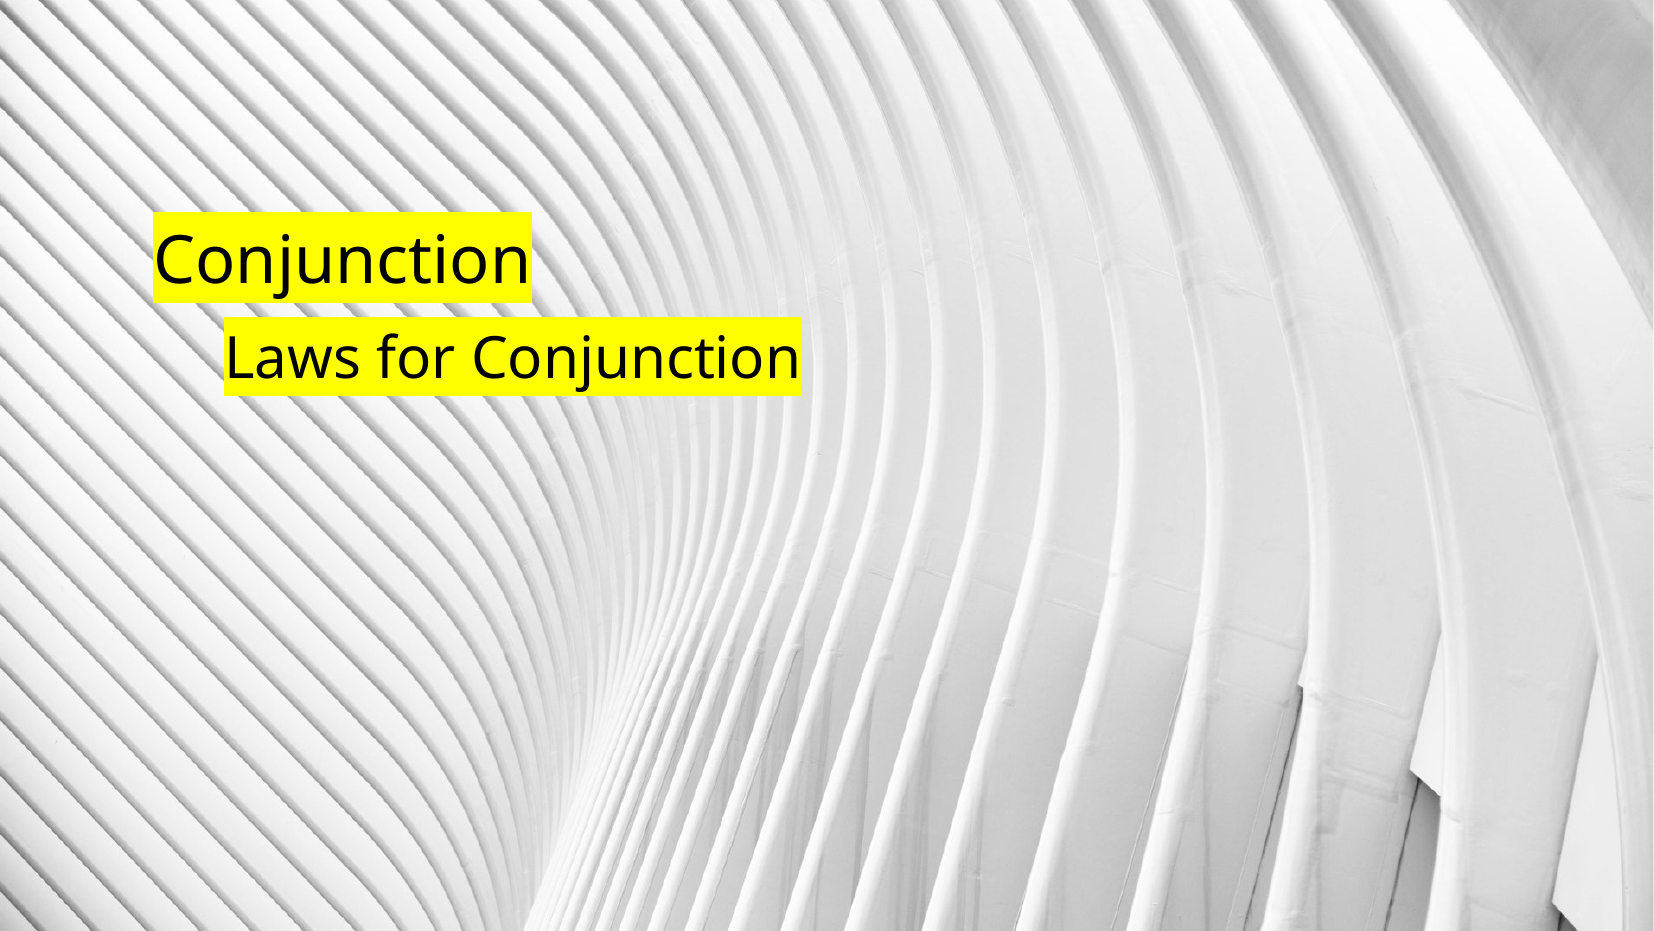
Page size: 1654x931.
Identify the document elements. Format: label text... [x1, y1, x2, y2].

picture [0, 0, 1654, 931]
list Conjunction Laws for Conjunction [82, 217, 1571, 839]
